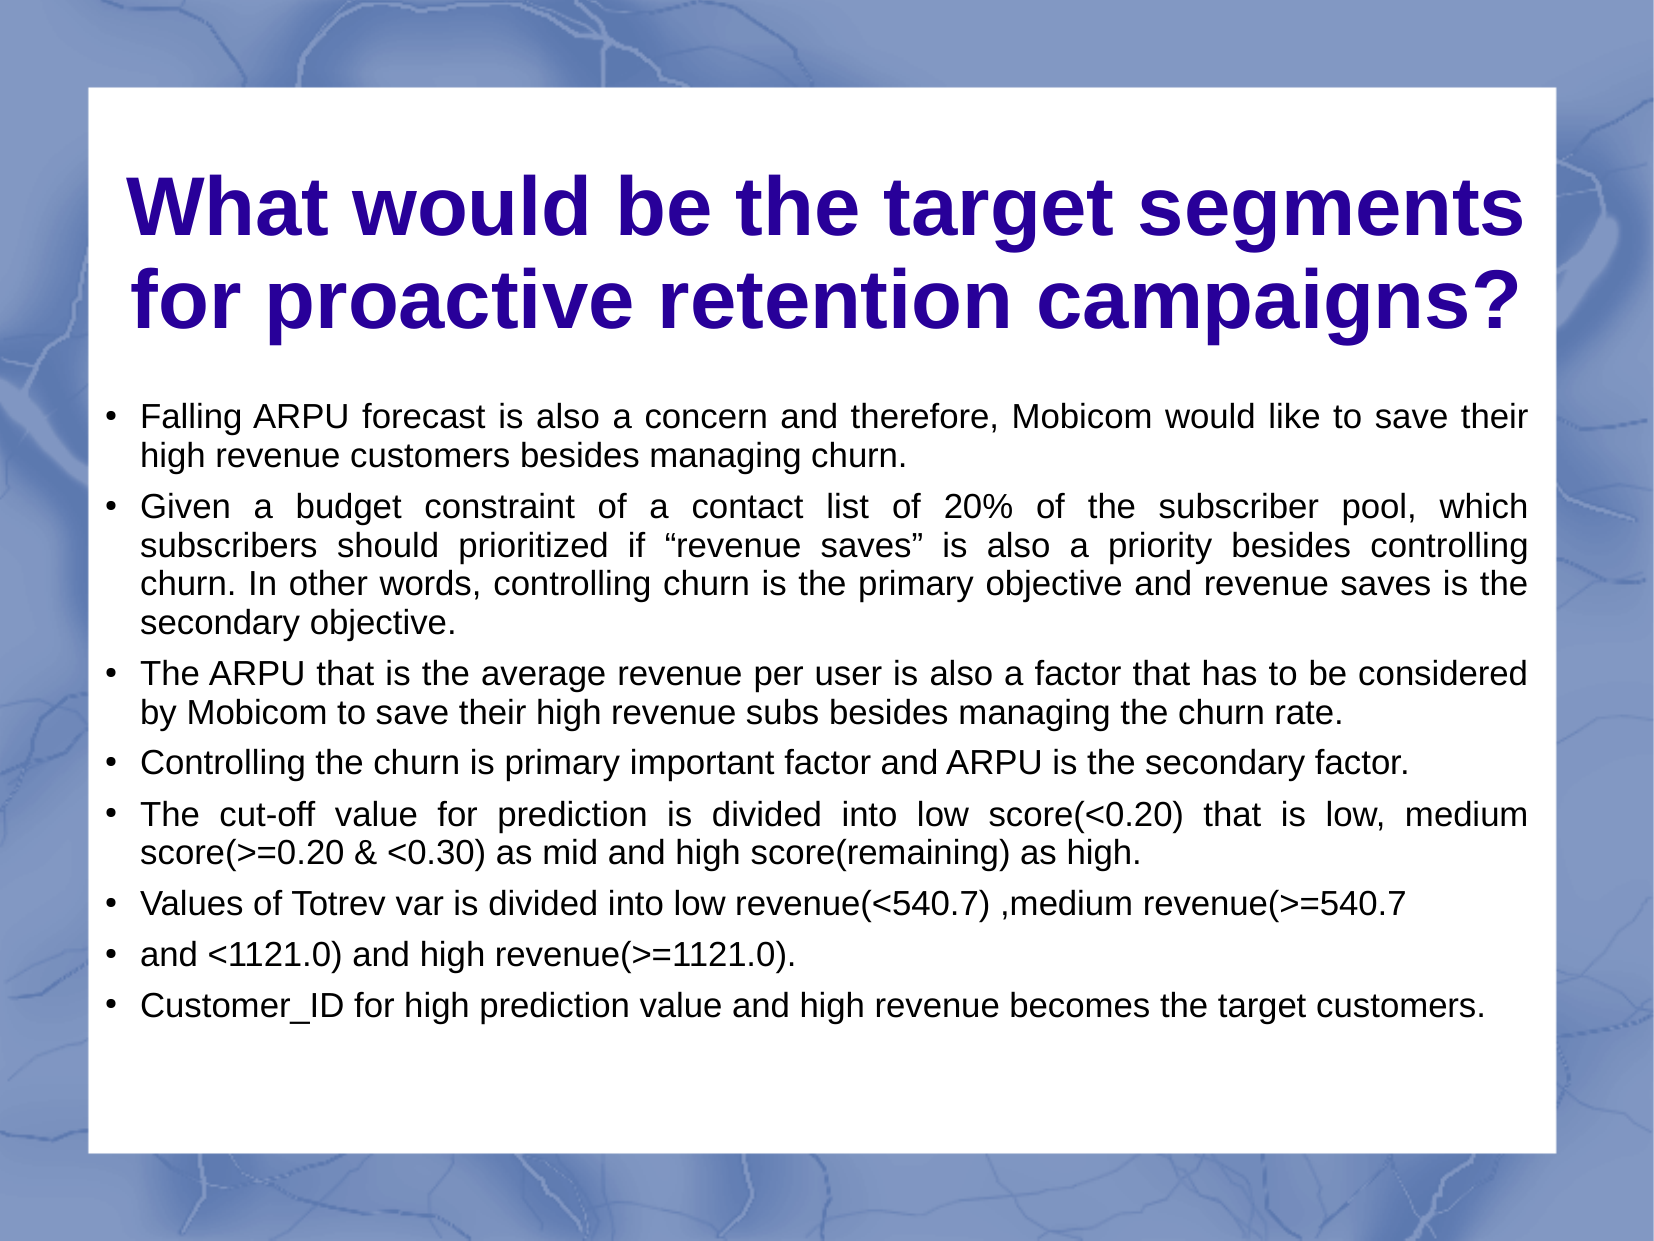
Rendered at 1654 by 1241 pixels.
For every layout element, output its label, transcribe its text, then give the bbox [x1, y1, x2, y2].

picture [0, 0, 1654, 1241]
title What would be the target segments for proactive retention campaigns? [118, 150, 1536, 358]
text_box Falling ARPU forecast is also a concern and therefore, Mobicom would like to save their high revenue customers besides managing churn. Given a budget constraint of a contact list of 20% of the subscriber pool, which subscribers should prioritized if “revenue saves” is also a priority besides controlling churn. In other words, controlling churn is the primary objective and revenue saves is the secondary objective. The ARPU that is the average revenue per user is also a factor that has to be considered by Mobicom to save their high revenue subs besides managing the churn rate. Controlling the churn is primary important factor and ARPU is the secondary factor. The cut-off value for prediction is divided into low score(<0.20) that is low, medium score(>=0.20 & <0.30) as mid and high score(remaining) as high. Values of Totrev var is divided into low revenue(<540.7) ,medium revenue(>=540.7 and <1121.0) and high revenue(>=1121.0). Customer_ID for high prediction value and high revenue becomes the target customers. [90, 390, 1546, 1065]
